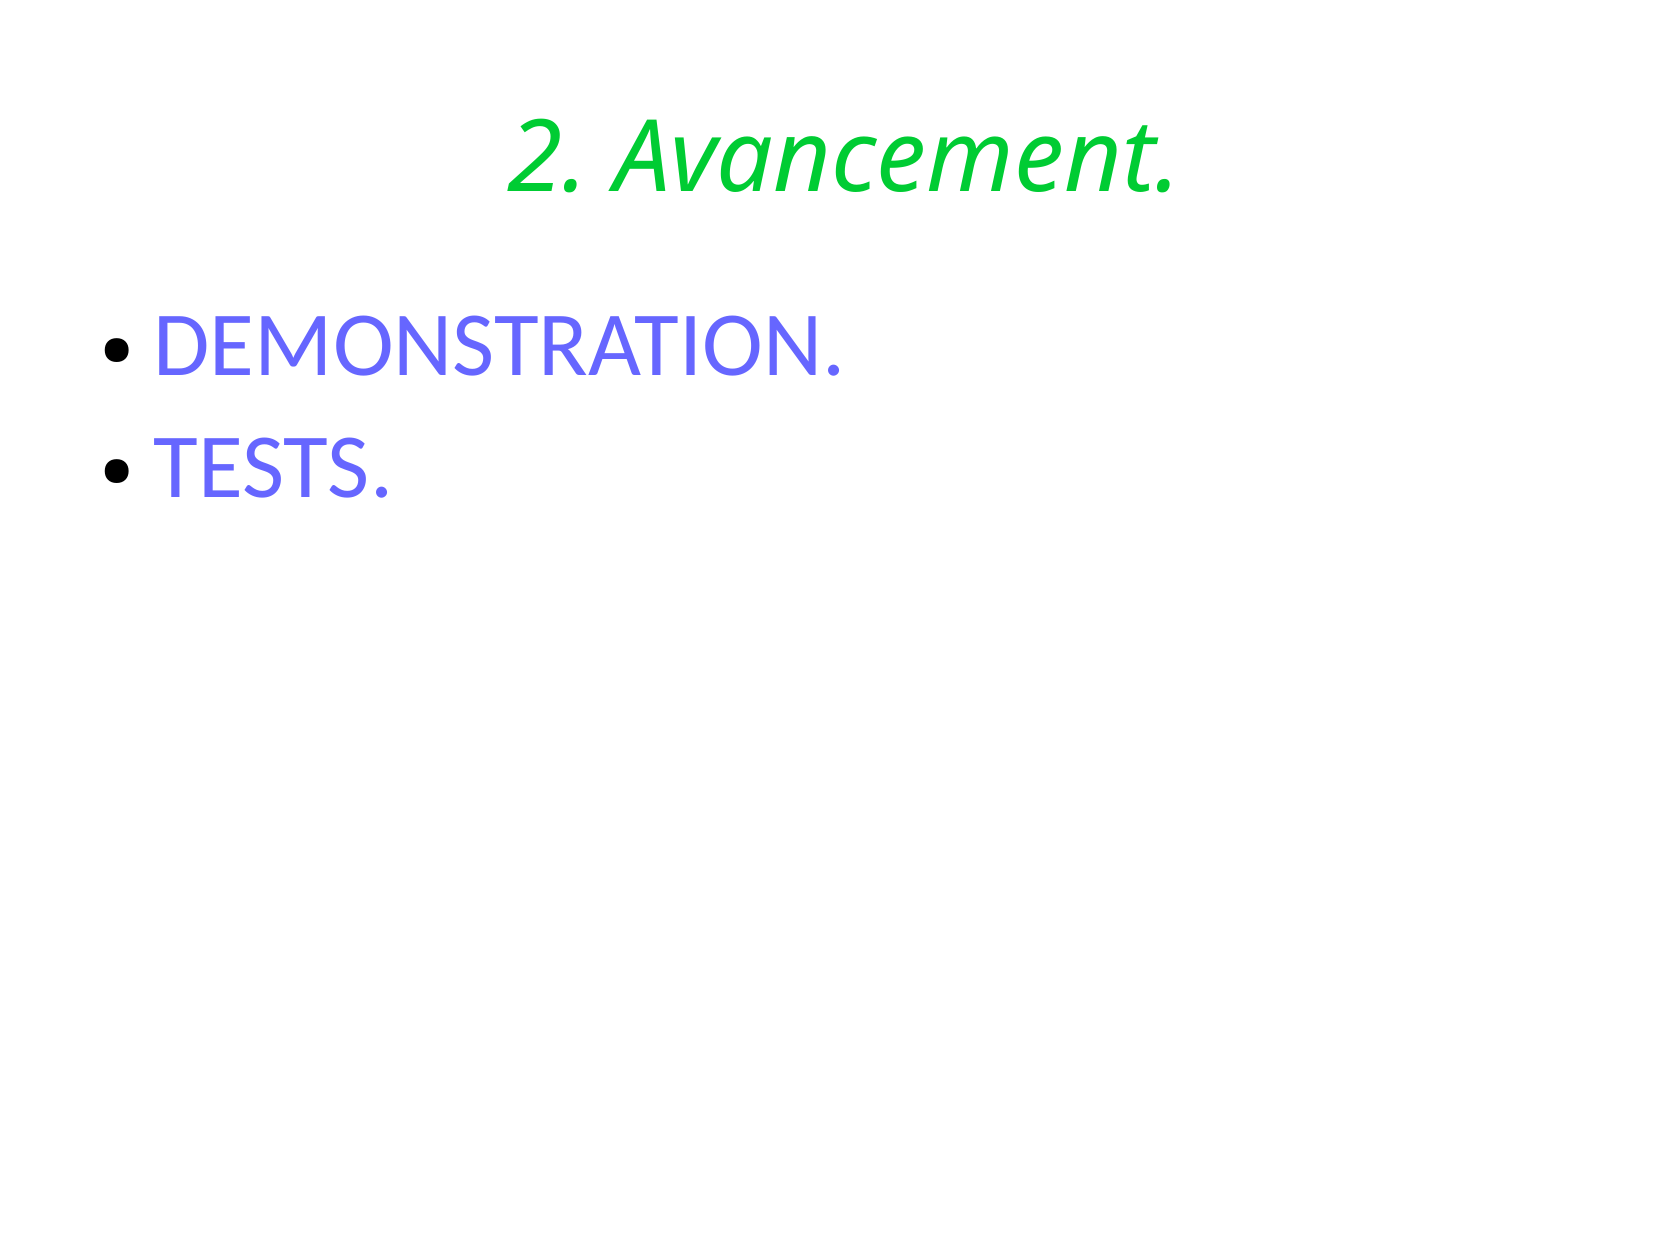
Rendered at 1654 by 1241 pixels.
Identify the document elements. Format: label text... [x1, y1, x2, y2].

list DEMONSTRATION. TESTS. [82, 307, 1571, 1126]
title 2. Avancement. [82, 49, 1571, 257]
